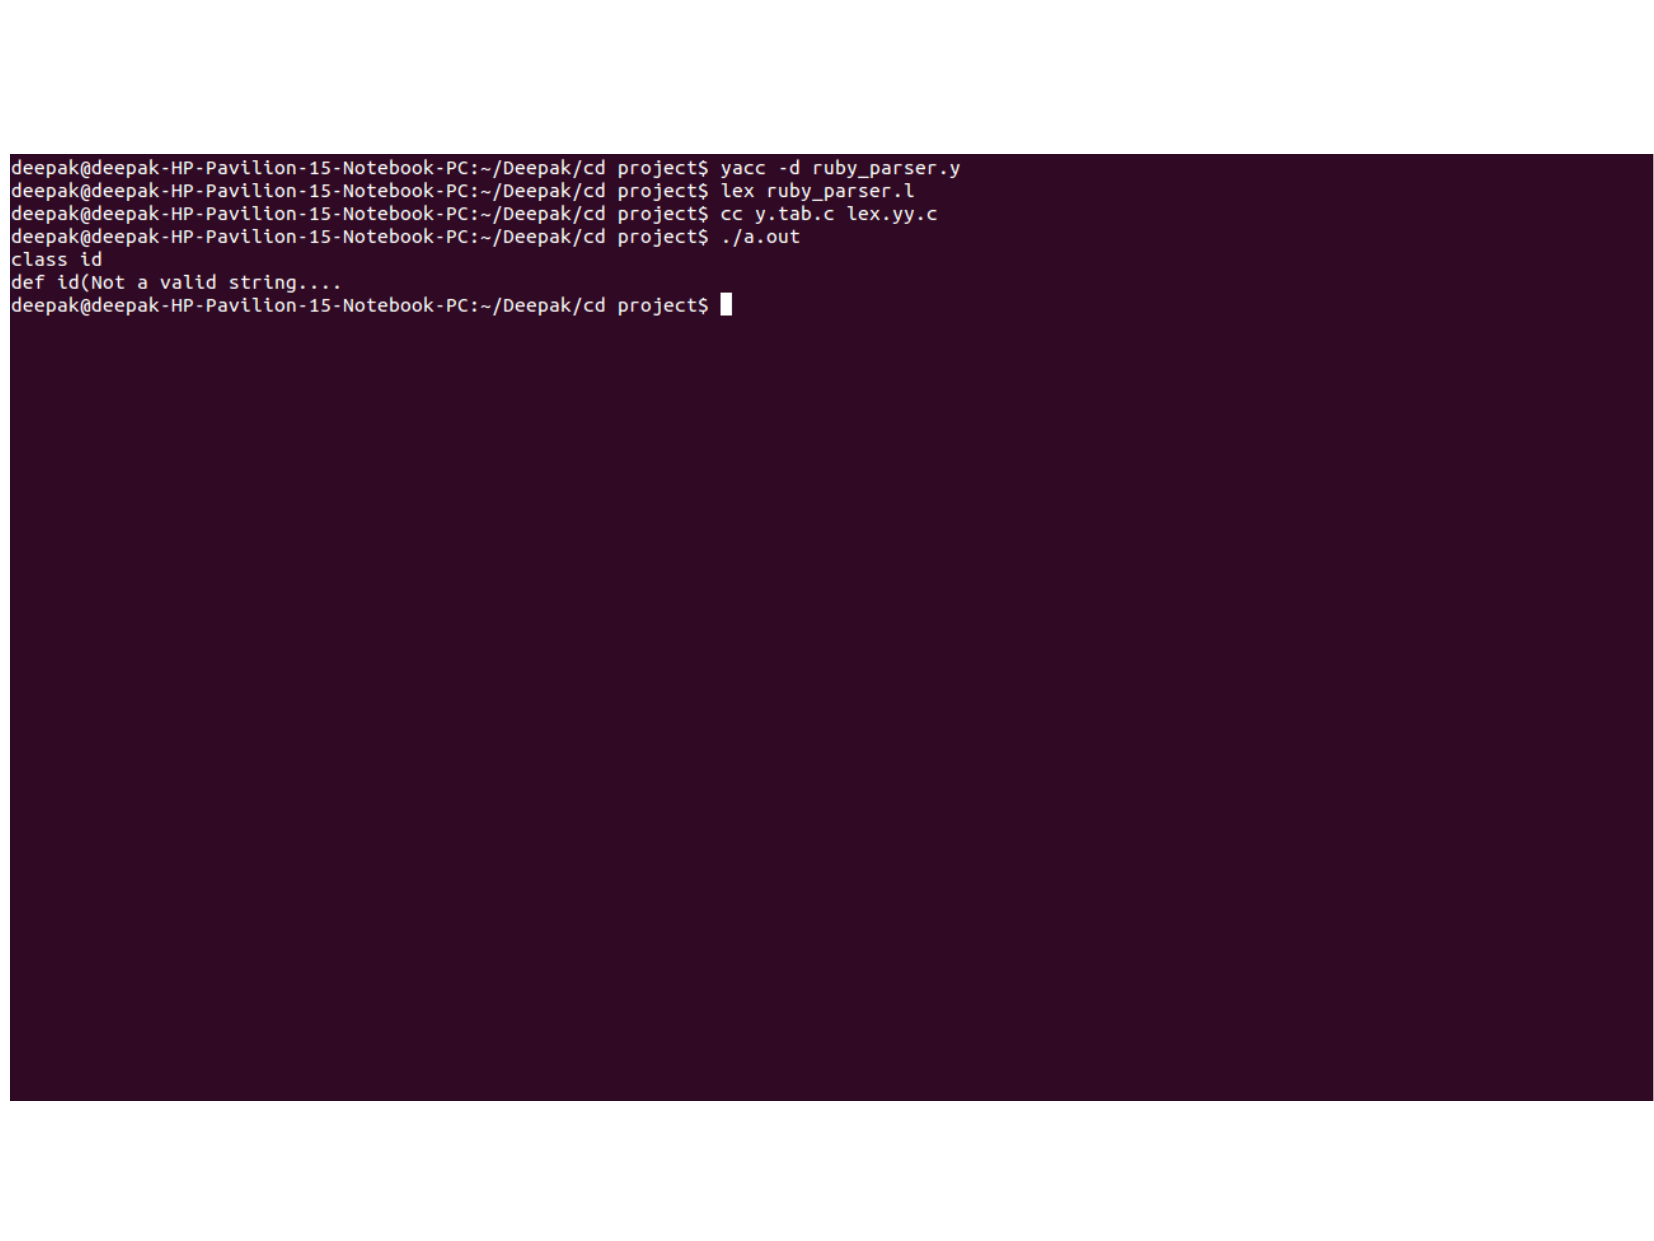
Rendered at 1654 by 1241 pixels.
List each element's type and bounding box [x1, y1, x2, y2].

picture [10, 154, 1654, 1101]
